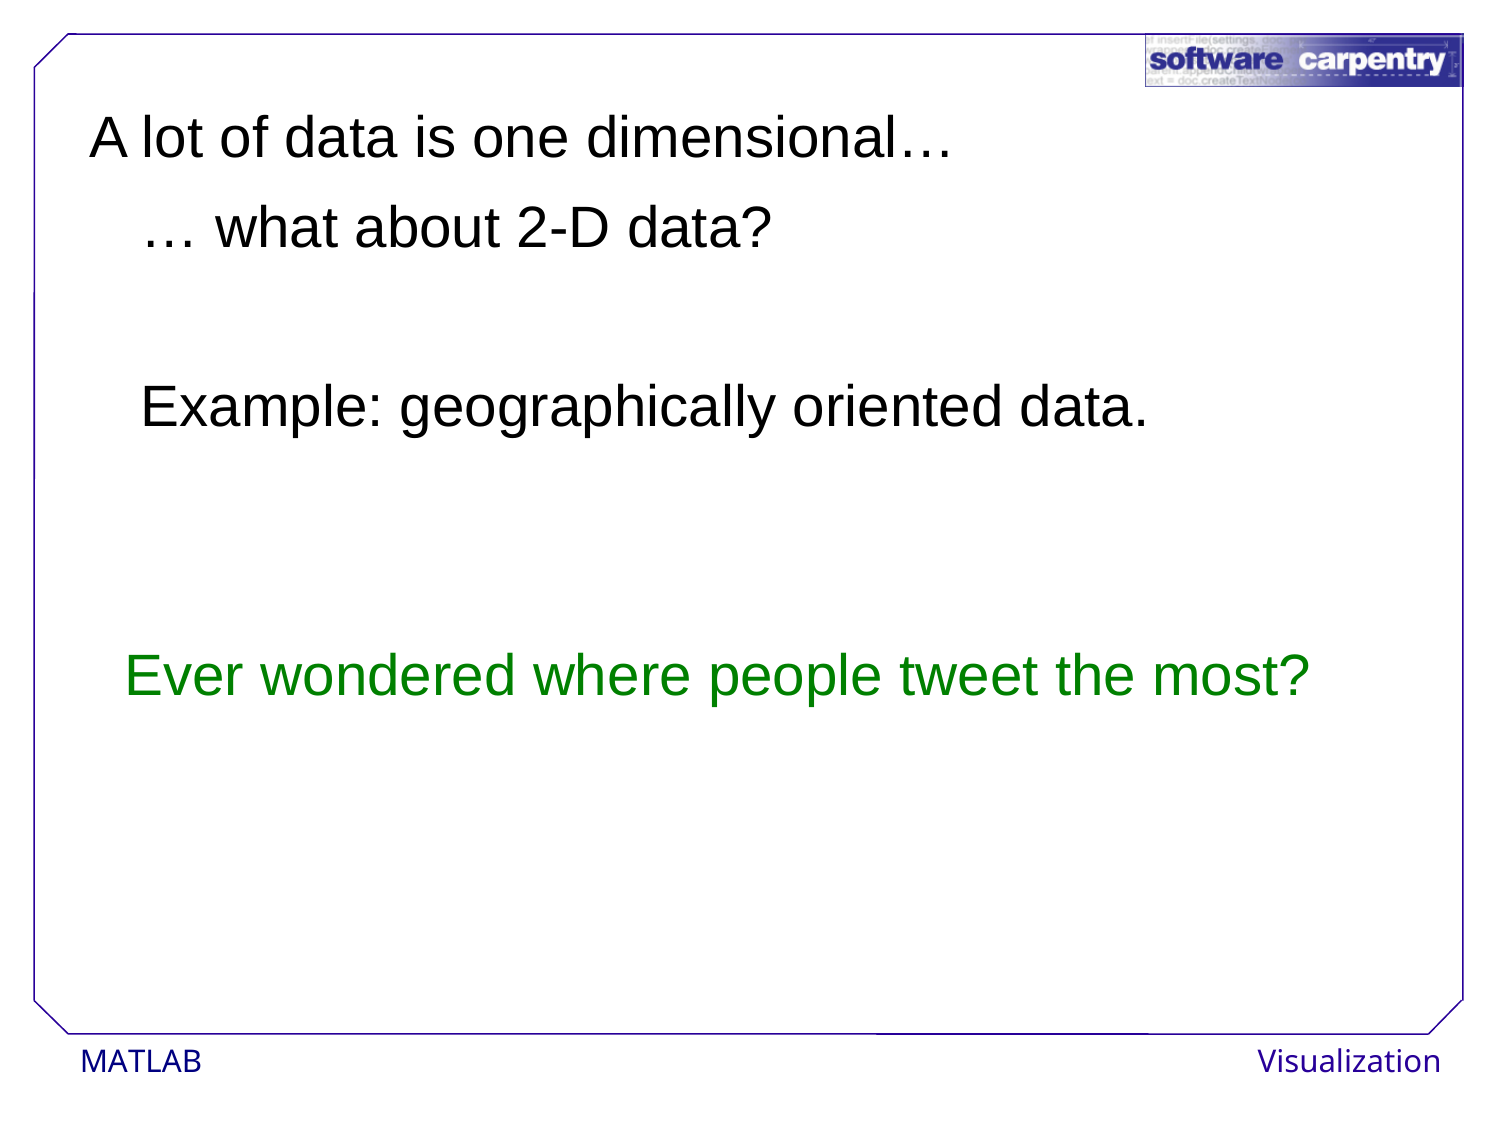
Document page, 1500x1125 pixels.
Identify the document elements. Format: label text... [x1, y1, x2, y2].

list A lot of data is one dimensional… … what about 2-D data? Example: geographically oriented data. Ever wondered where people tweet the most? [75, 99, 1363, 1013]
picture [1145, 33, 1464, 87]
